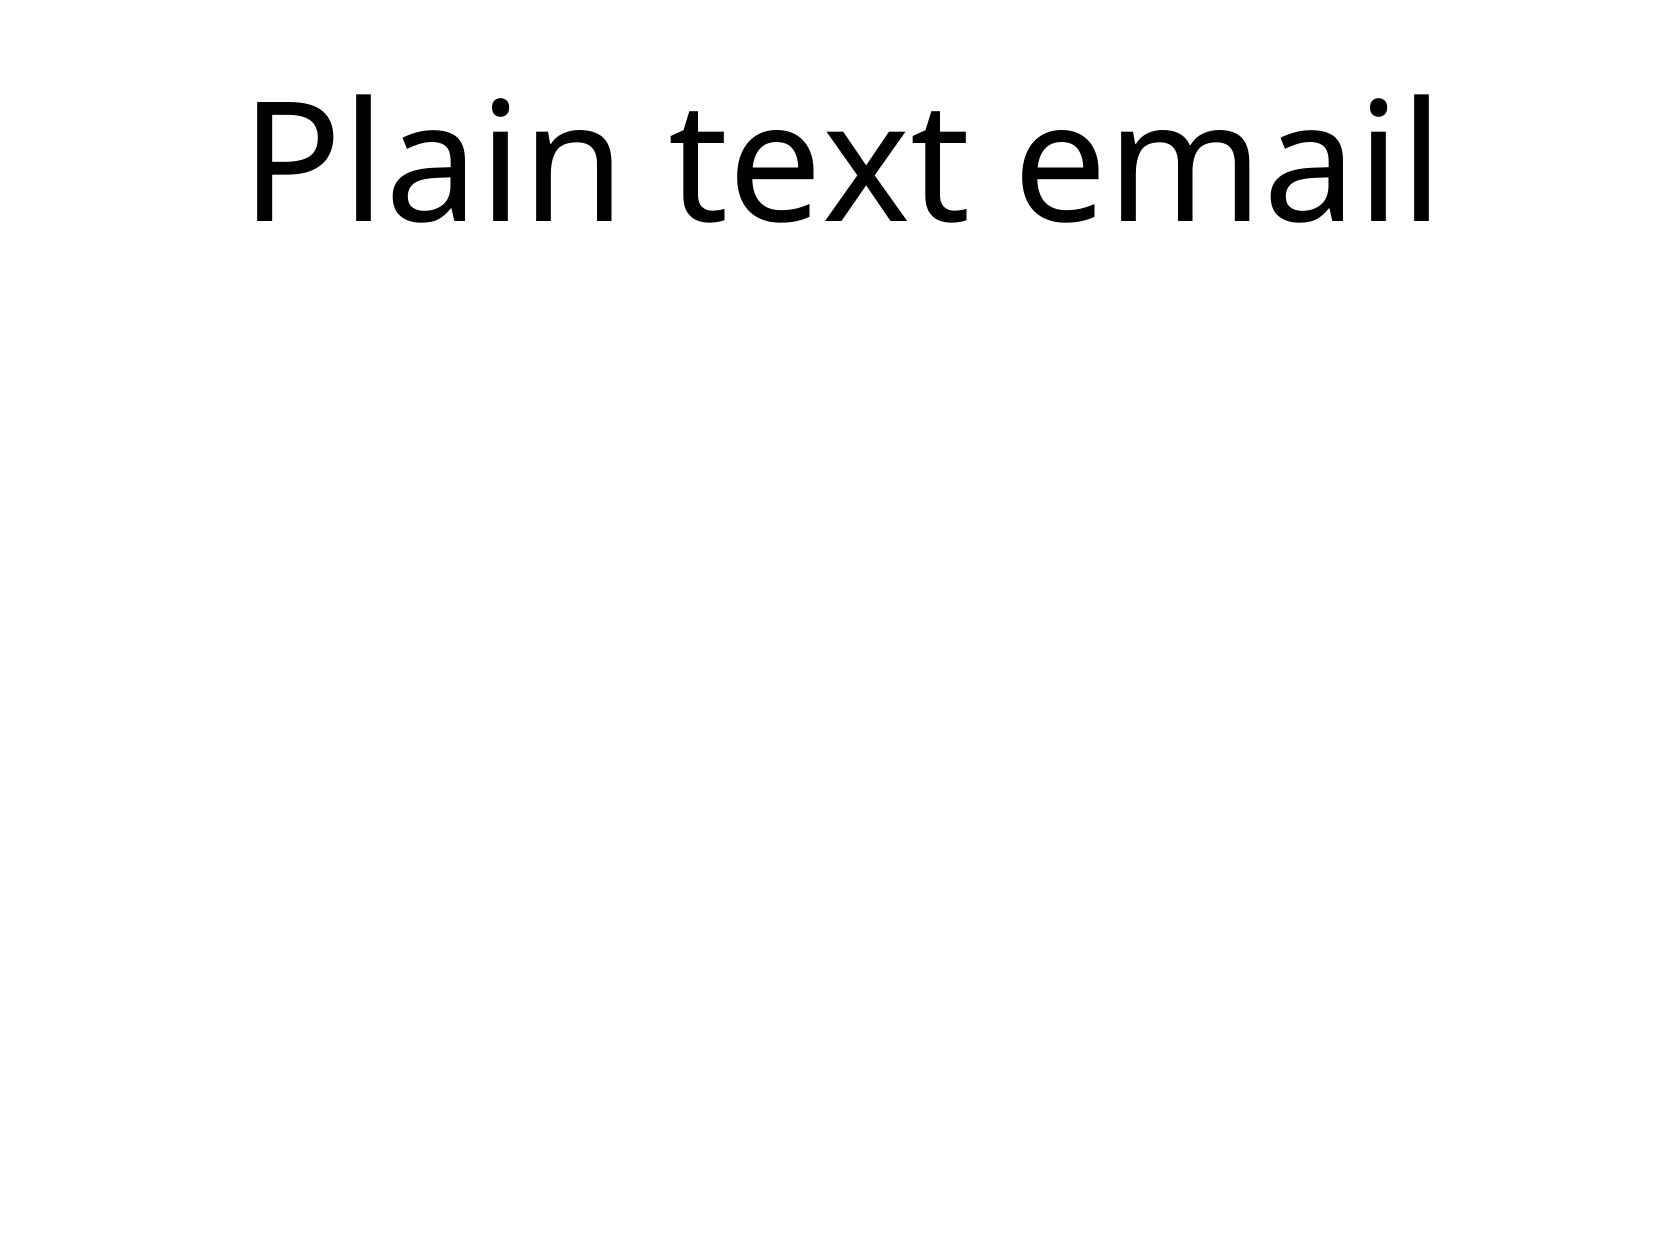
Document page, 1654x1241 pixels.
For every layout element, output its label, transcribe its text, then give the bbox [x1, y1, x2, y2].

text_box Plain text email [95, 35, 1591, 796]
